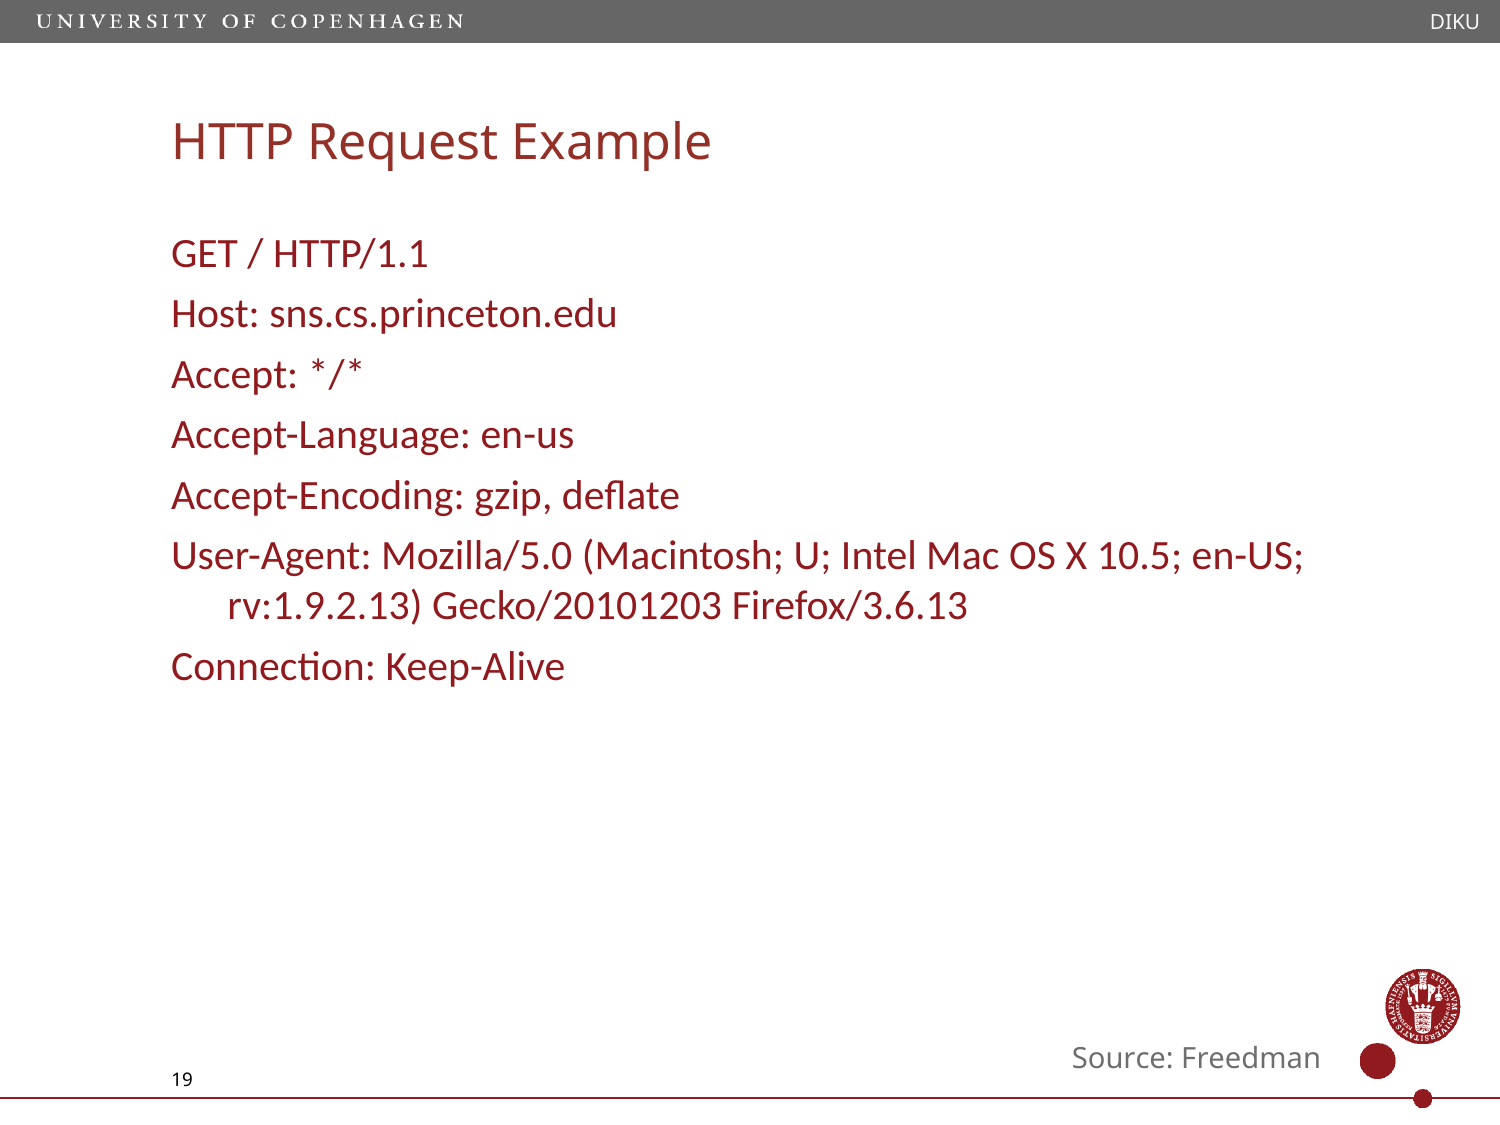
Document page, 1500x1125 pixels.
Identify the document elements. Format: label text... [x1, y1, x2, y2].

list GET / HTTP/1.1 Host: sns.cs.princeton.edu Accept: */* Accept-Language: en-us Accept-Encoding: gzip, deflate User-Agent: Mozilla/5.0 (Macintosh; U; Intel Mac OS X 10.5; en-US; rv:1.9.2.13) Gecko/20101203 Firefox/3.6.13 Connection: Keep-Alive [171, 225, 1329, 900]
text_box DIKU [469, 0, 1495, 43]
text_box Source: Freedman [1057, 1031, 1377, 1083]
picture [0, 910, 1500, 1122]
title HTTP Request Example [171, 75, 1329, 171]
text_box <number> [171, 1067, 522, 1092]
